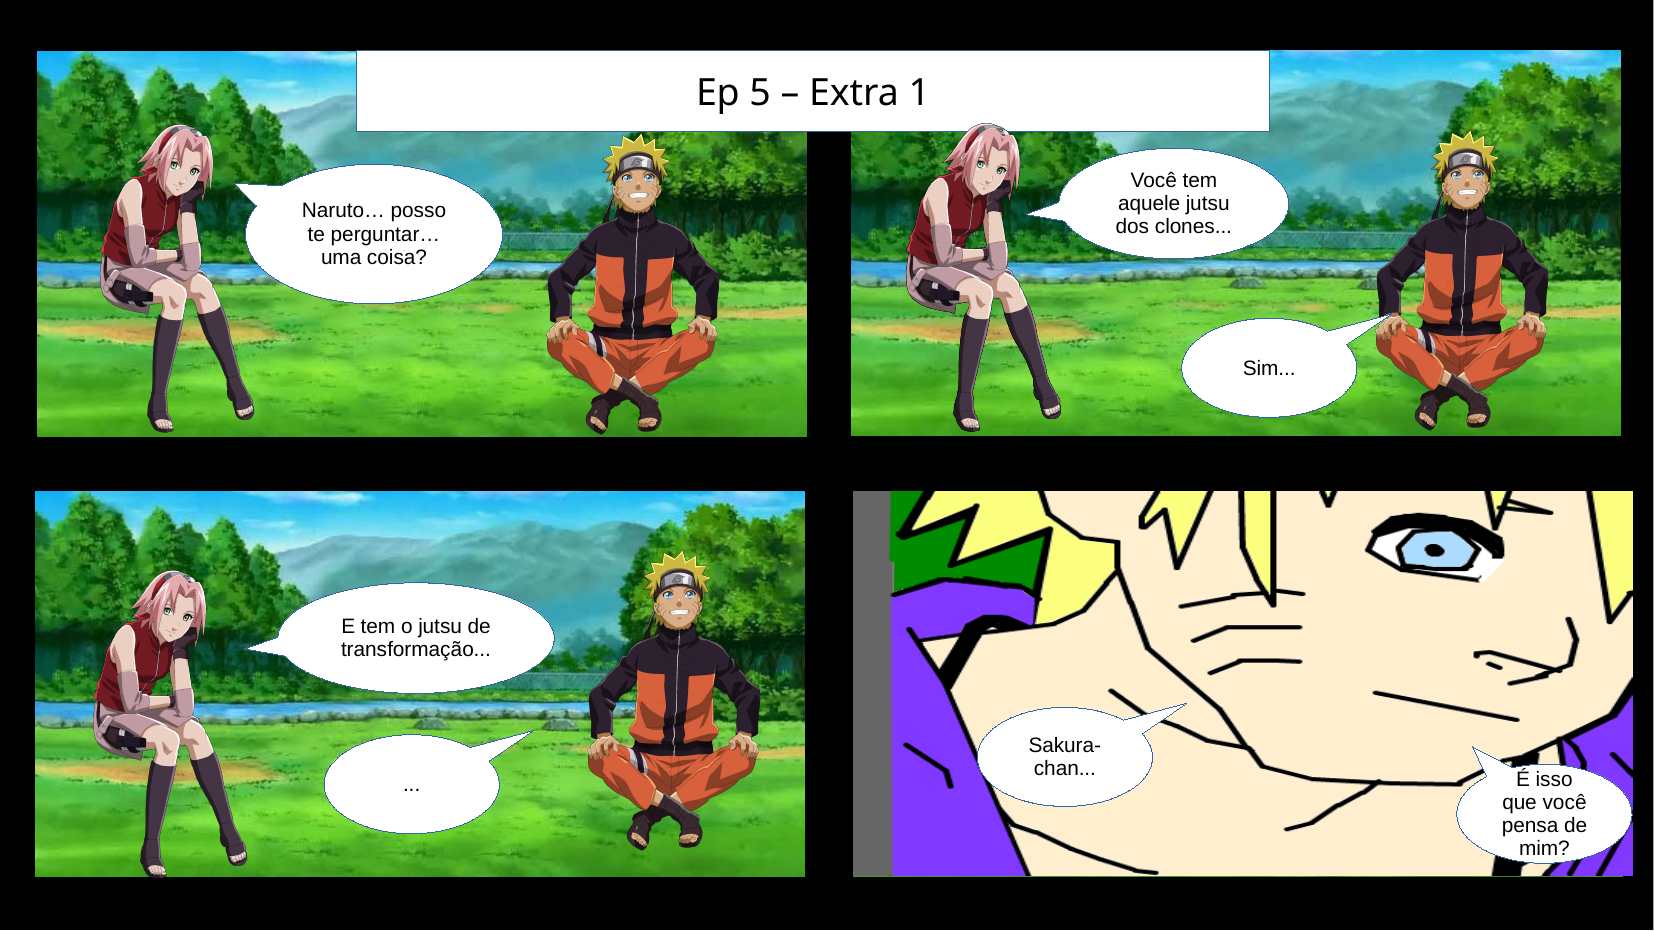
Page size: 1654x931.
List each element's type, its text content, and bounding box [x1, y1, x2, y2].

text_box Você tem aquele jutsu dos clones... [1070, 148, 1289, 259]
picture [37, 51, 807, 440]
text_box Sim... [1181, 313, 1392, 418]
picture [35, 491, 805, 883]
text_box É isso que você pensa de mim? [1456, 746, 1633, 864]
picture [851, 50, 1621, 436]
text_box E tem o jutsu de transformação... [244, 582, 555, 694]
text_box ... [324, 730, 534, 834]
picture [853, 491, 1633, 877]
text_box Sakura-chan... [977, 703, 1187, 807]
text_box Ep 5 – Extra 1 [356, 50, 1270, 132]
text_box Naruto… posso te perguntar… uma coisa? [234, 164, 503, 304]
